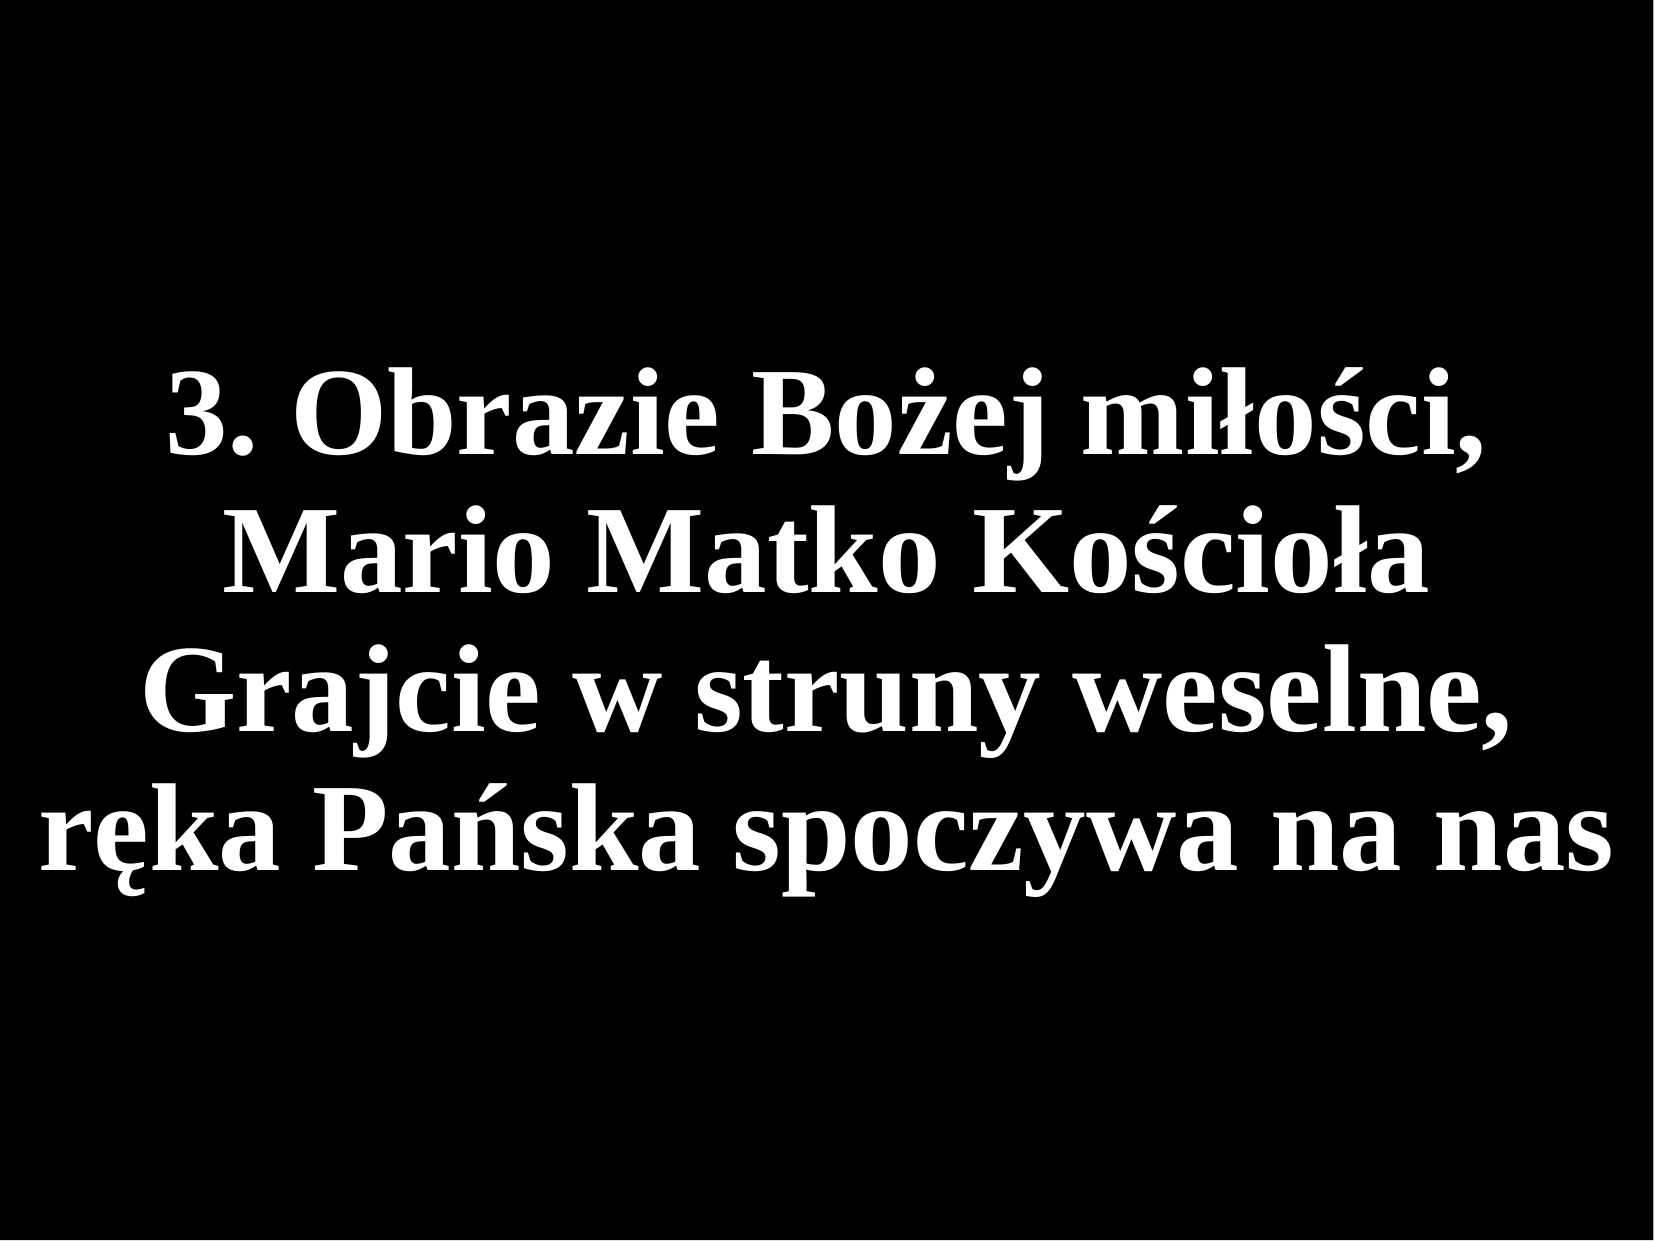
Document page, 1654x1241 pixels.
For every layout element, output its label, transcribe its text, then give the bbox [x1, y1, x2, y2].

title 3. Obrazie Bożej miłości, Mario Matko Kościoła Grajcie w struny weselne, ręka Pańska spoczywa na nas [0, 0, 1654, 1241]
